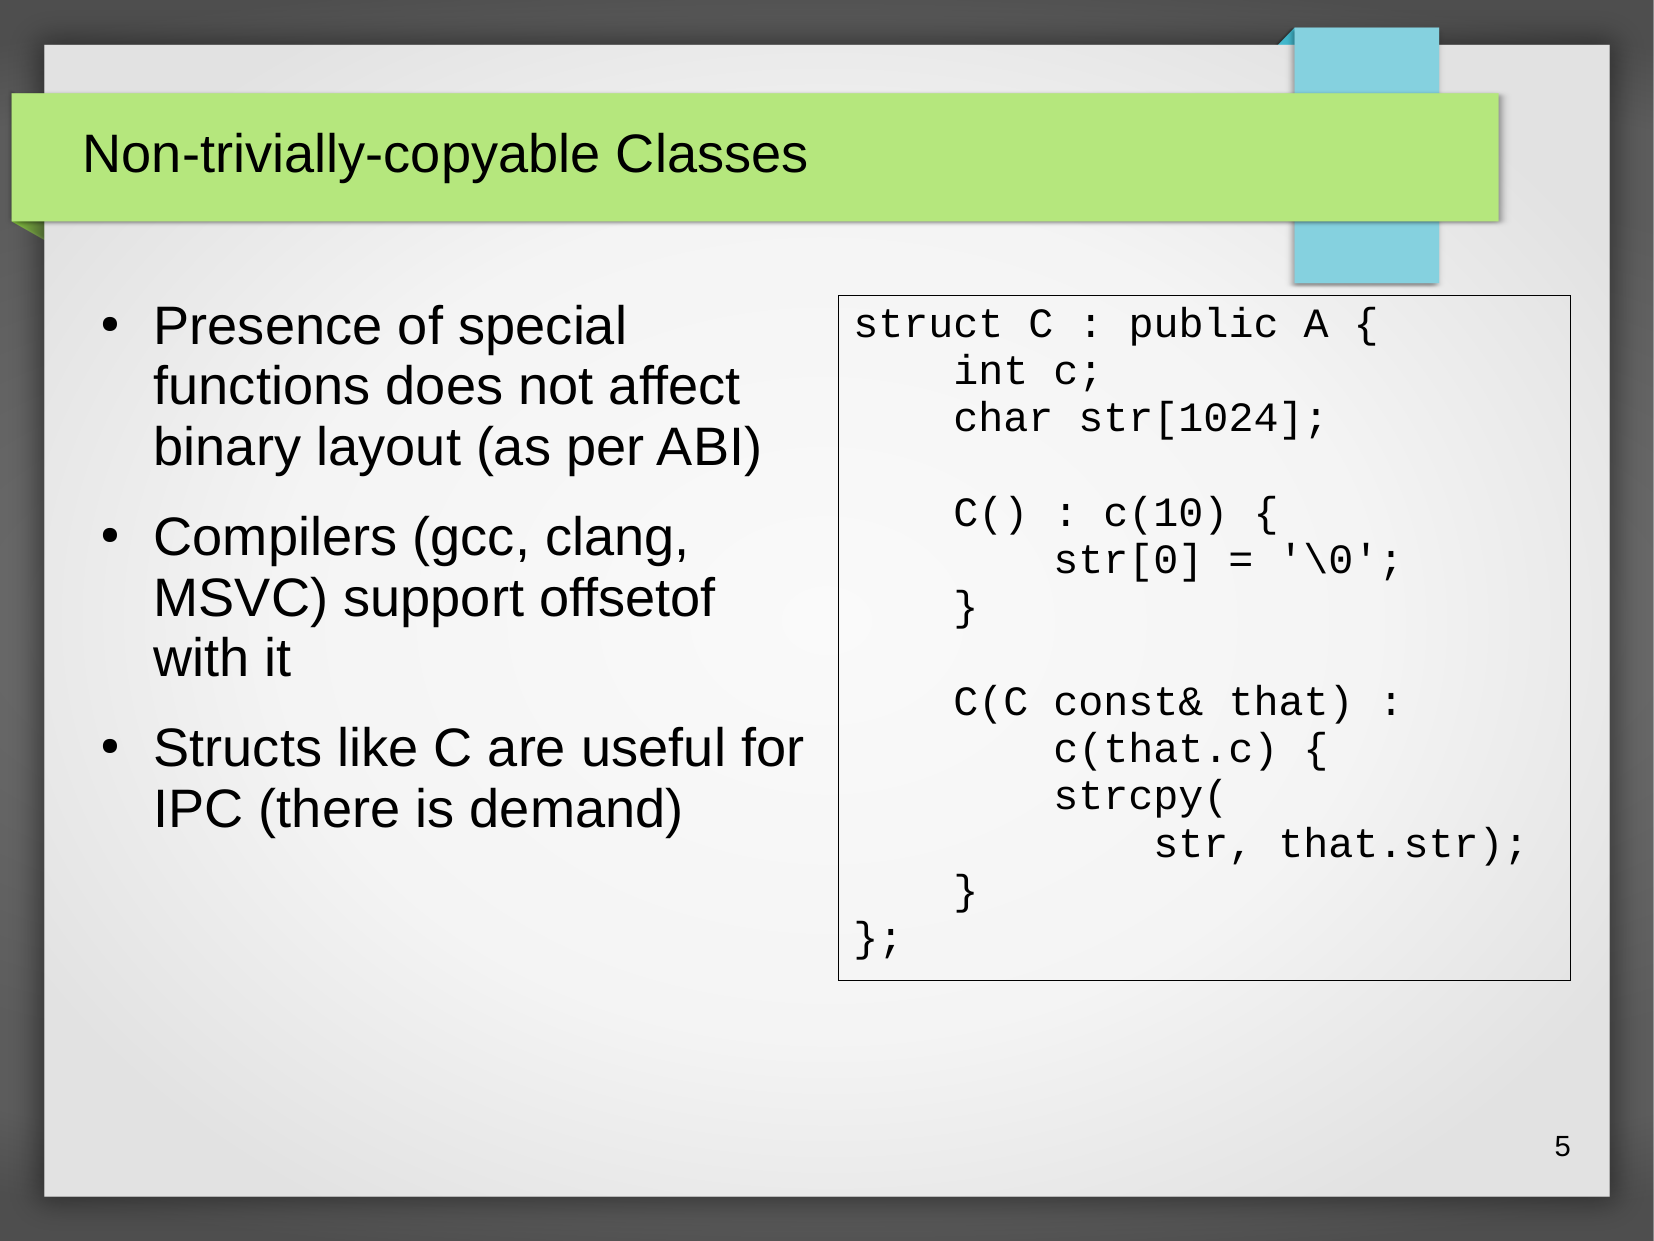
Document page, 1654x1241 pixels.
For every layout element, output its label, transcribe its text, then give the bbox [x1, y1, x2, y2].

picture [0, 0, 1654, 1241]
title Non-trivially-copyable Classes [82, 94, 1264, 213]
text_box struct C : public A { int c; char str[1024]; C() : c(10) { str[0] = '\0'; } C(C const& that) : c(that.c) { strcpy( str, that.str); } }; [838, 295, 1571, 981]
list Presence of special functions does not affect binary layout (as per ABI) Compilers (gcc, clang, MSVC) support offsetof with it Structs like C are useful for IPC (there is demand) [82, 295, 809, 1015]
